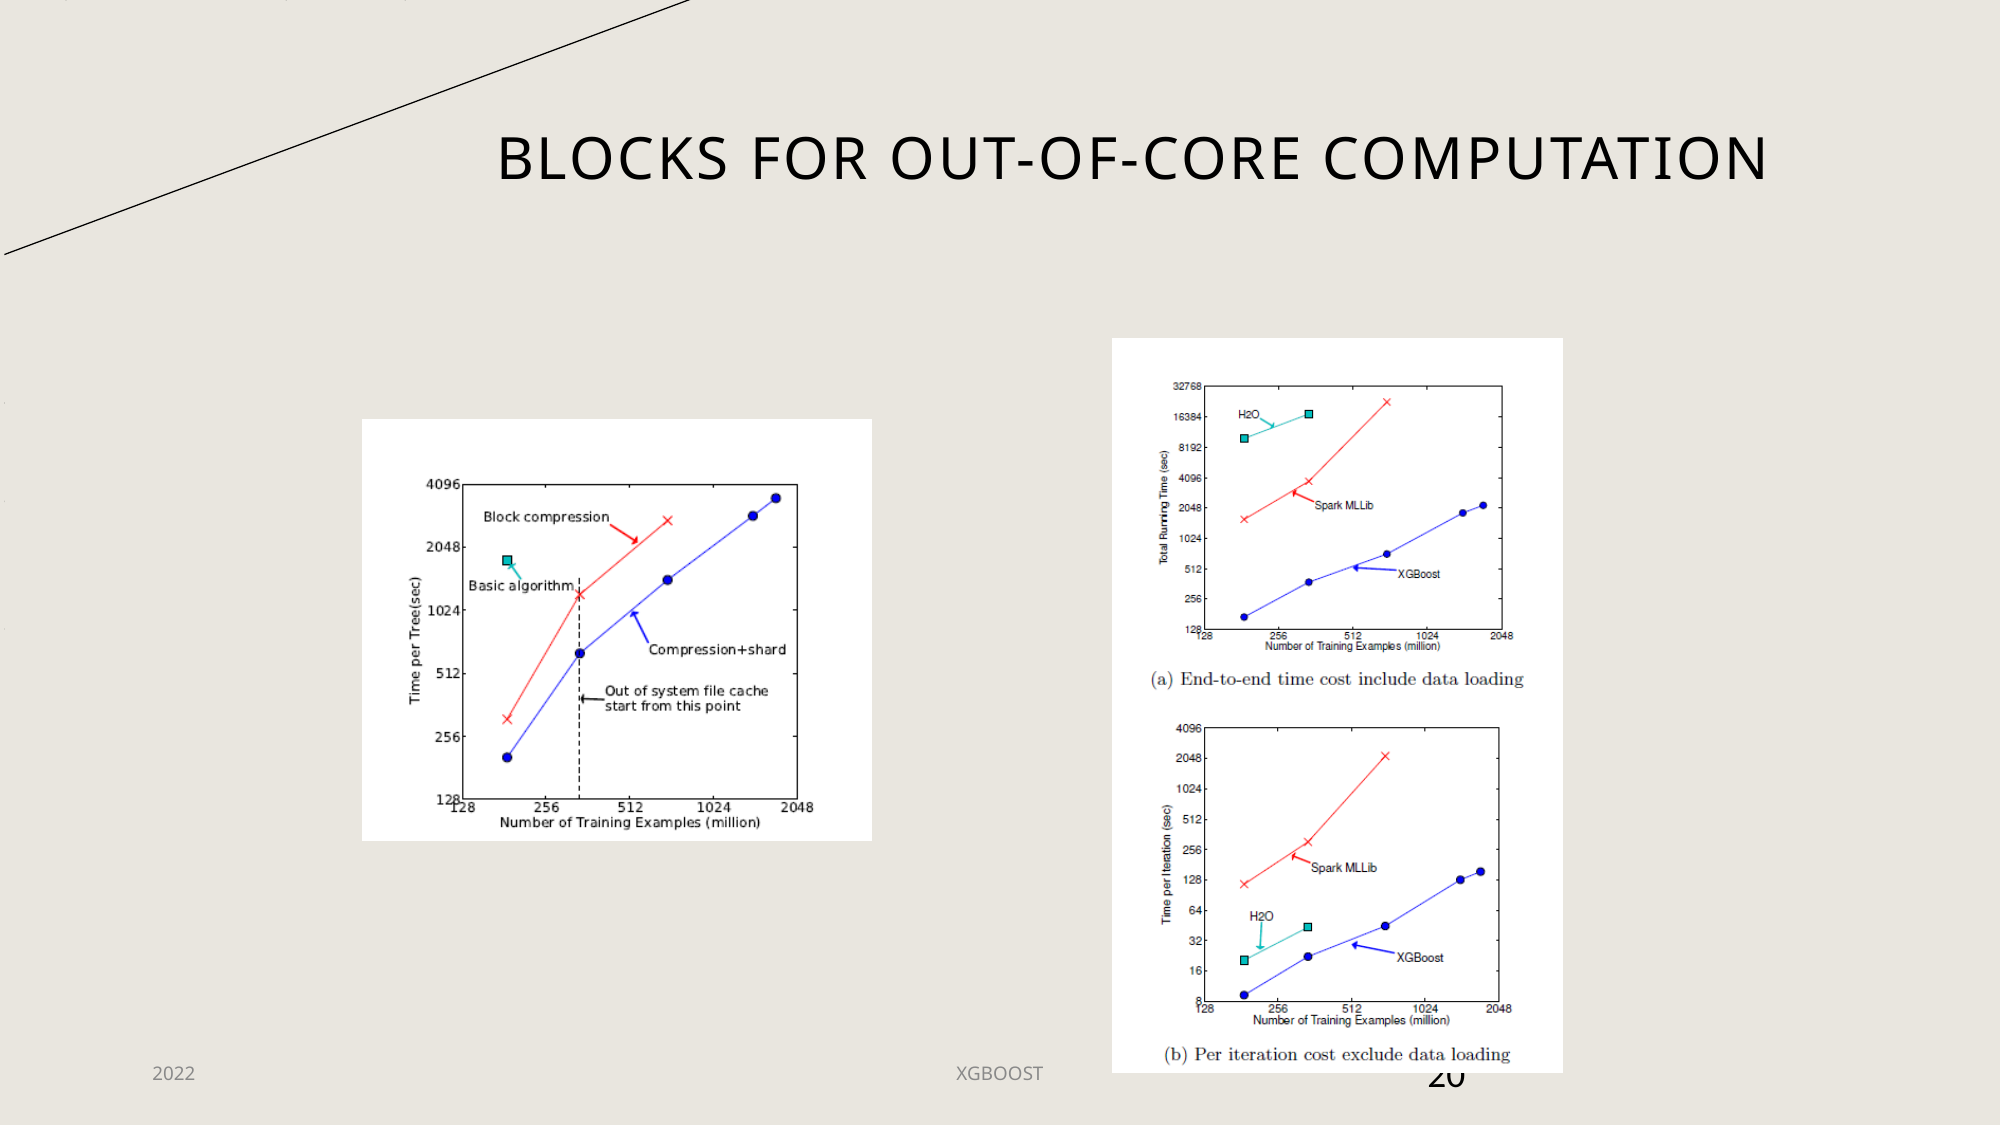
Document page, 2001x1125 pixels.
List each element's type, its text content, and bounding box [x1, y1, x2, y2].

picture [1112, 338, 1563, 1073]
picture [362, 419, 872, 841]
text_box 2022 [137, 1042, 588, 1103]
text_box XGBOOST [662, 1042, 1338, 1103]
text_box [1412, 1042, 1863, 1103]
title Blocks for out-of-core computation [481, 52, 1863, 270]
